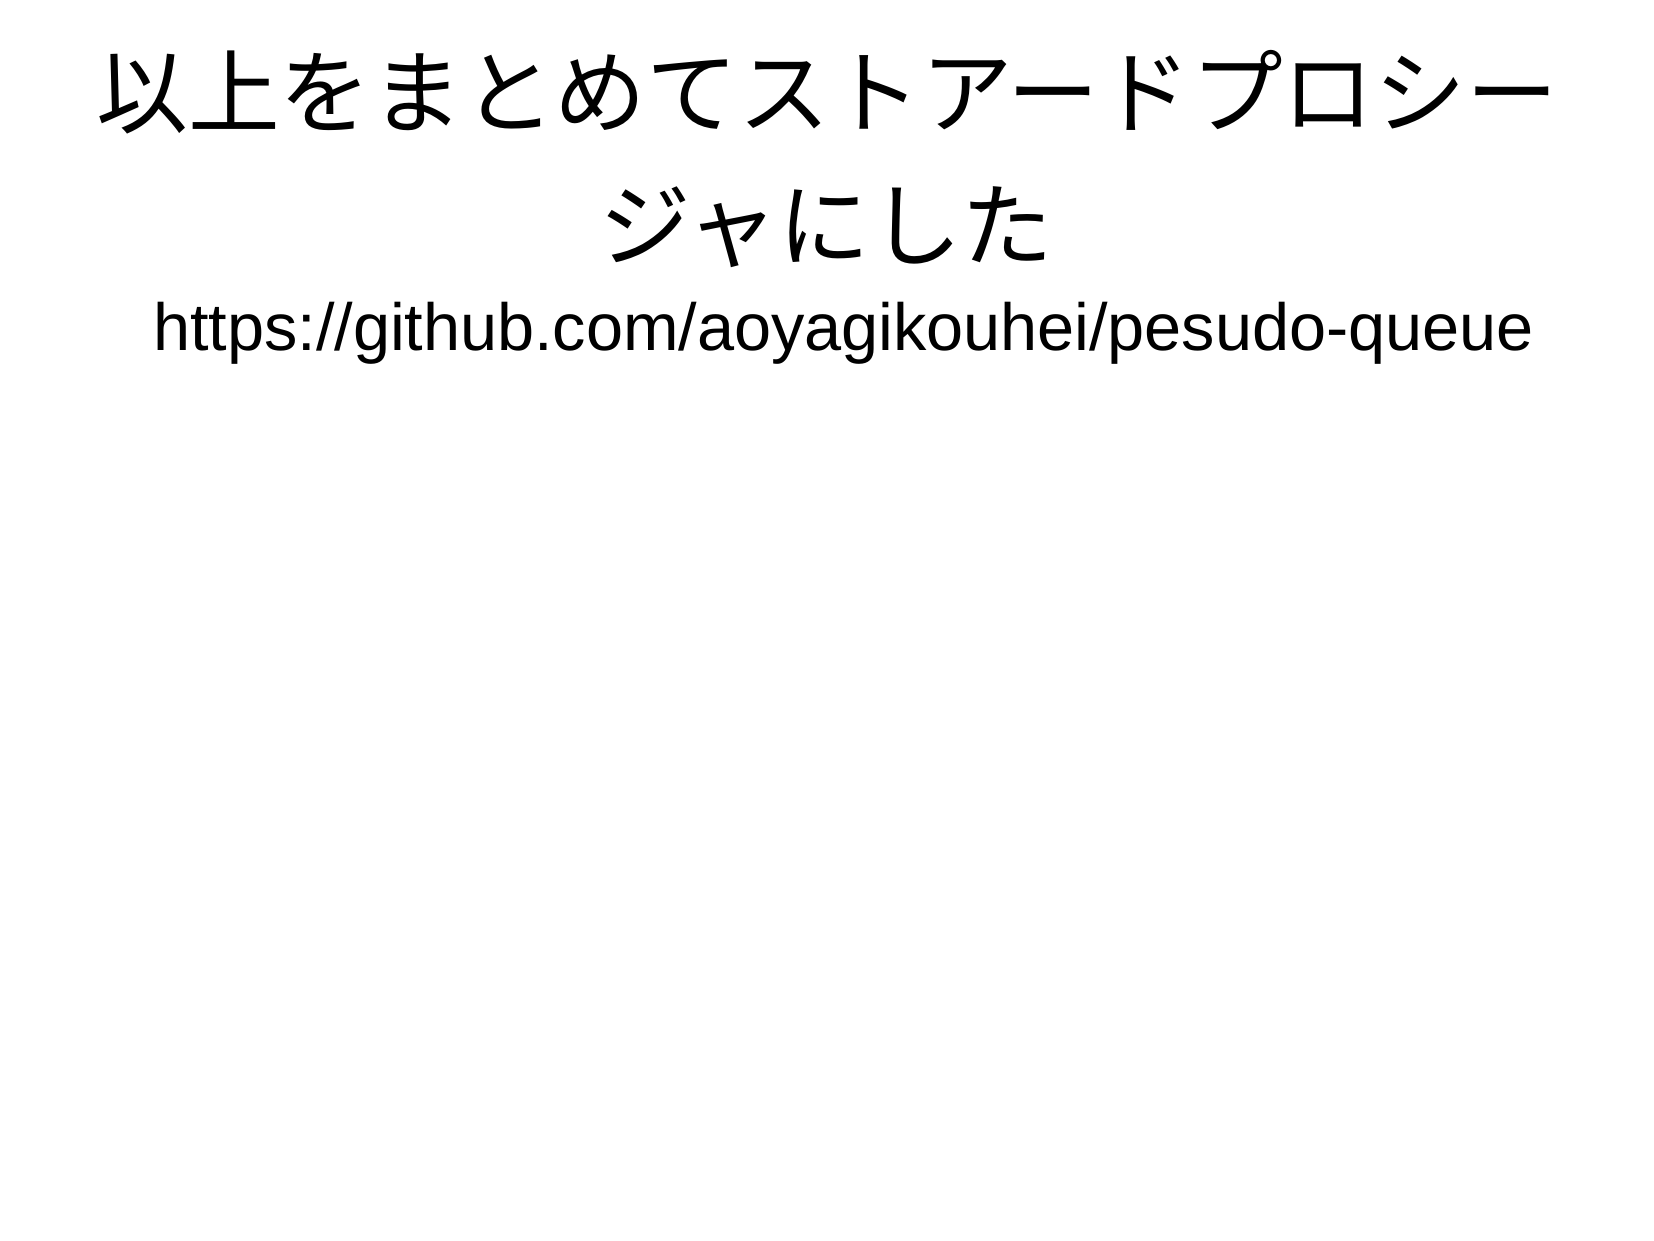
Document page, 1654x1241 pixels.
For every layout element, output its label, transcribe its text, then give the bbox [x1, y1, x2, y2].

list https://github.com/aoyagikouhei/pesudo-queue [82, 290, 1571, 1010]
title 以上をまとめてストアードプロシージャにした [82, 49, 1571, 257]
